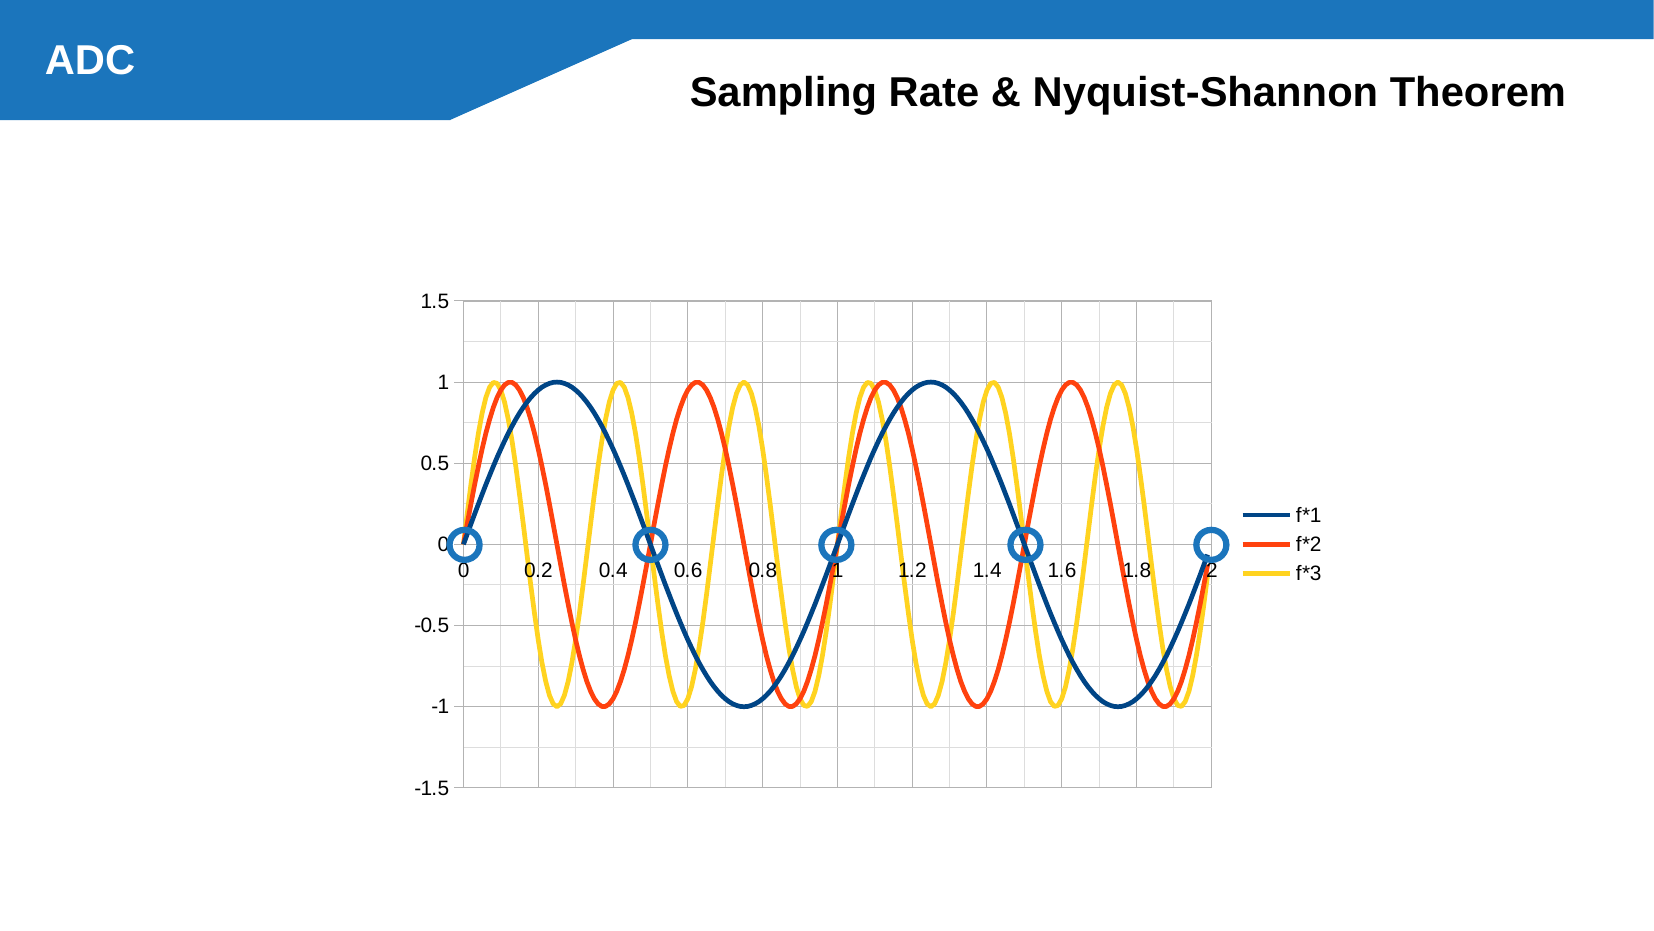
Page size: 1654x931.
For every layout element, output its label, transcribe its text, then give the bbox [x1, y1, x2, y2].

text_box Sampling Rate & Nyquist-Shannon Theorem [675, 38, 1591, 147]
chart [395, 278, 1341, 811]
text_box ADC [30, 0, 541, 121]
